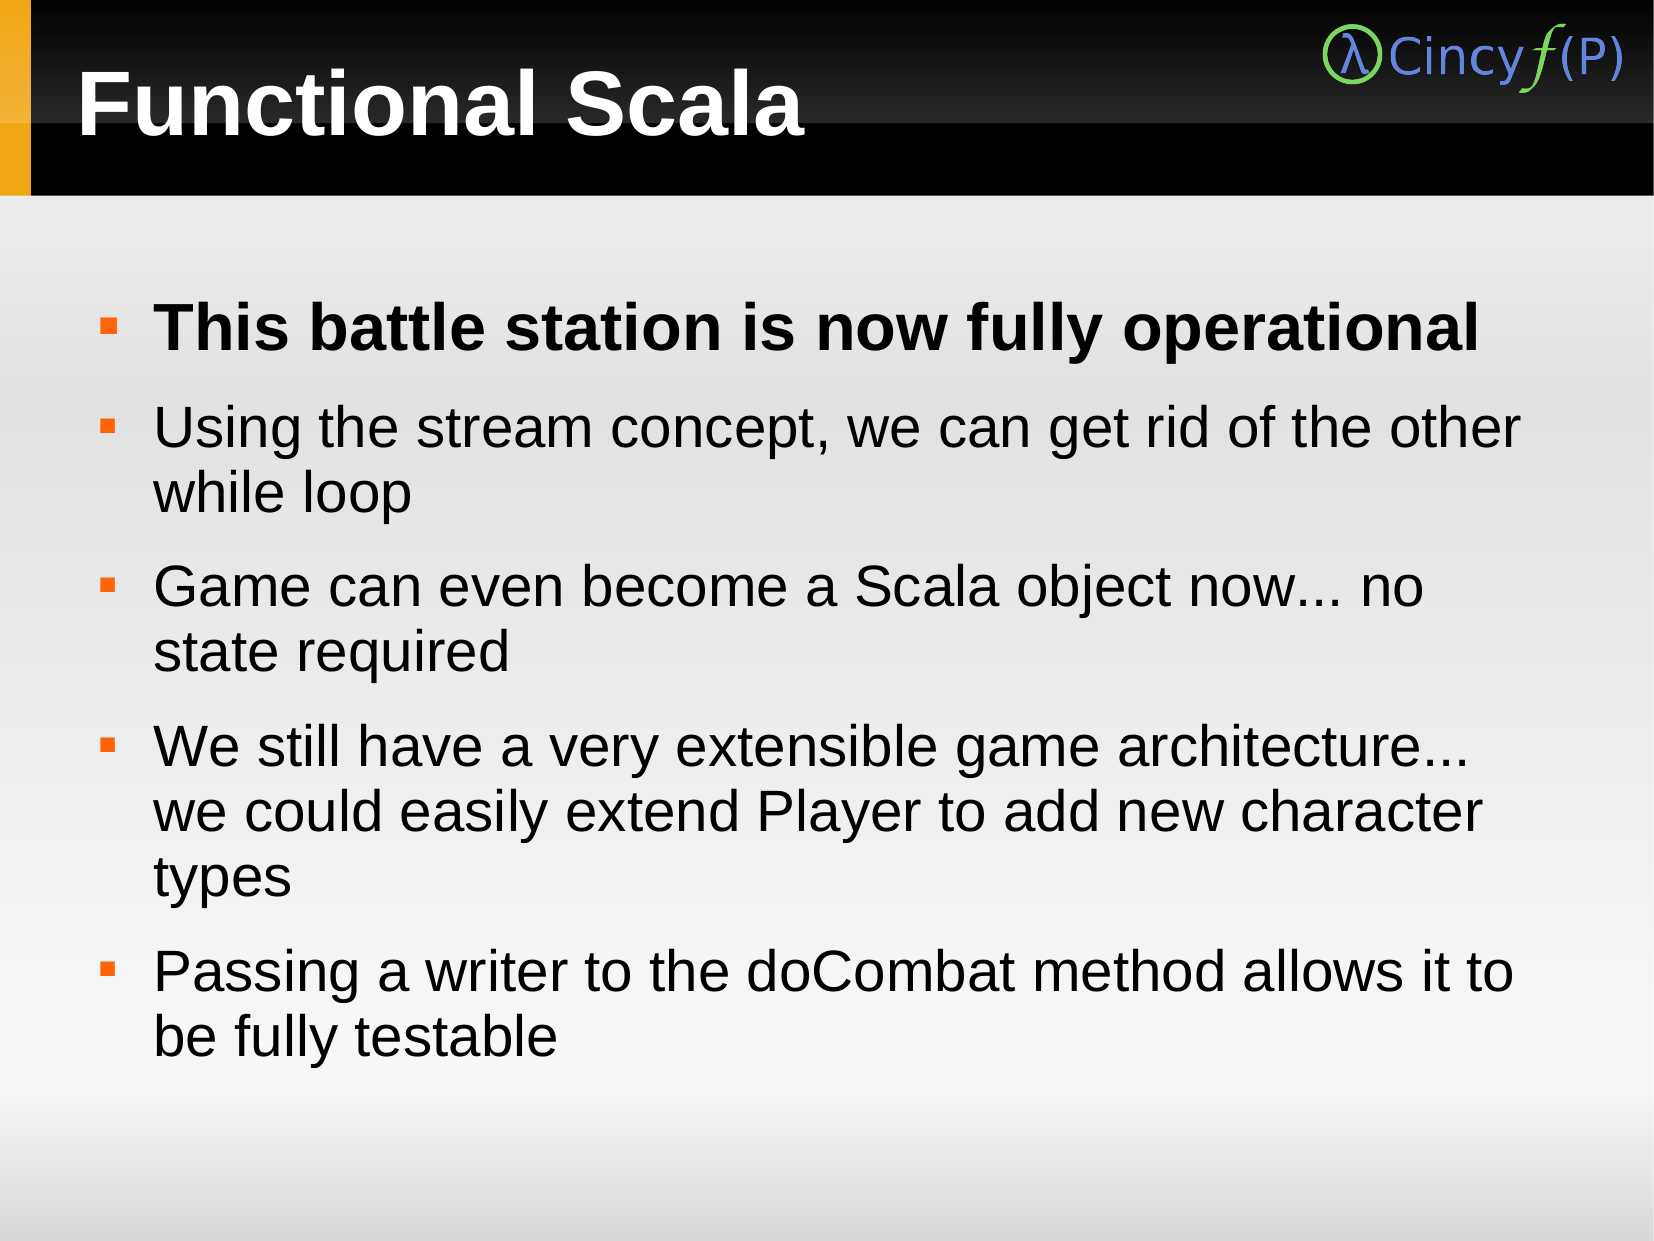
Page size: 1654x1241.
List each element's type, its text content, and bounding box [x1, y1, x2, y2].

list This battle station is now fully operational Using the stream concept, we can get rid of the other while loop Game can even become a Scala object now... no state required We still have a very extensible game architecture... we could easily extend Player to add new character types Passing a writer to the doCombat method allows it to be fully testable [82, 290, 1538, 1094]
picture [0, 0, 1654, 1241]
title Functional Scala [76, 0, 1565, 208]
